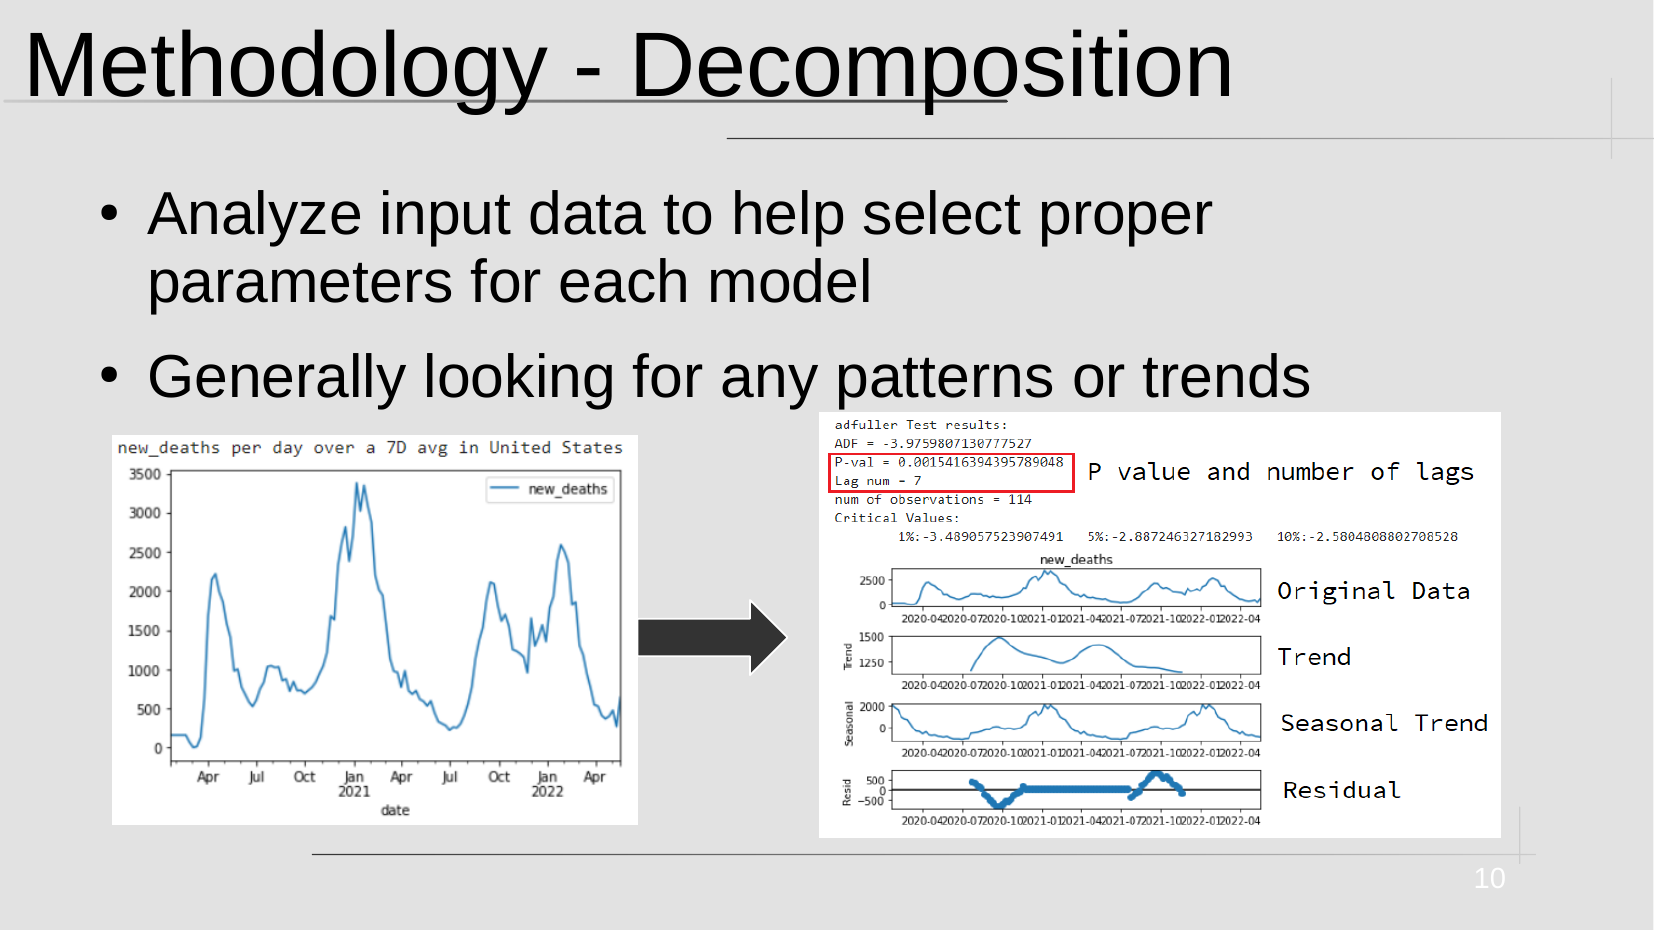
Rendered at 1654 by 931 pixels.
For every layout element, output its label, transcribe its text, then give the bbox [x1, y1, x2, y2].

text_box [637, 600, 788, 676]
title Methodology - Decomposition [23, 11, 1589, 119]
list Analyze input data to help select proper parameters for each model Generally looking for any patterns or trends [82, 180, 1538, 413]
picture [112, 435, 638, 826]
picture [819, 412, 1501, 838]
